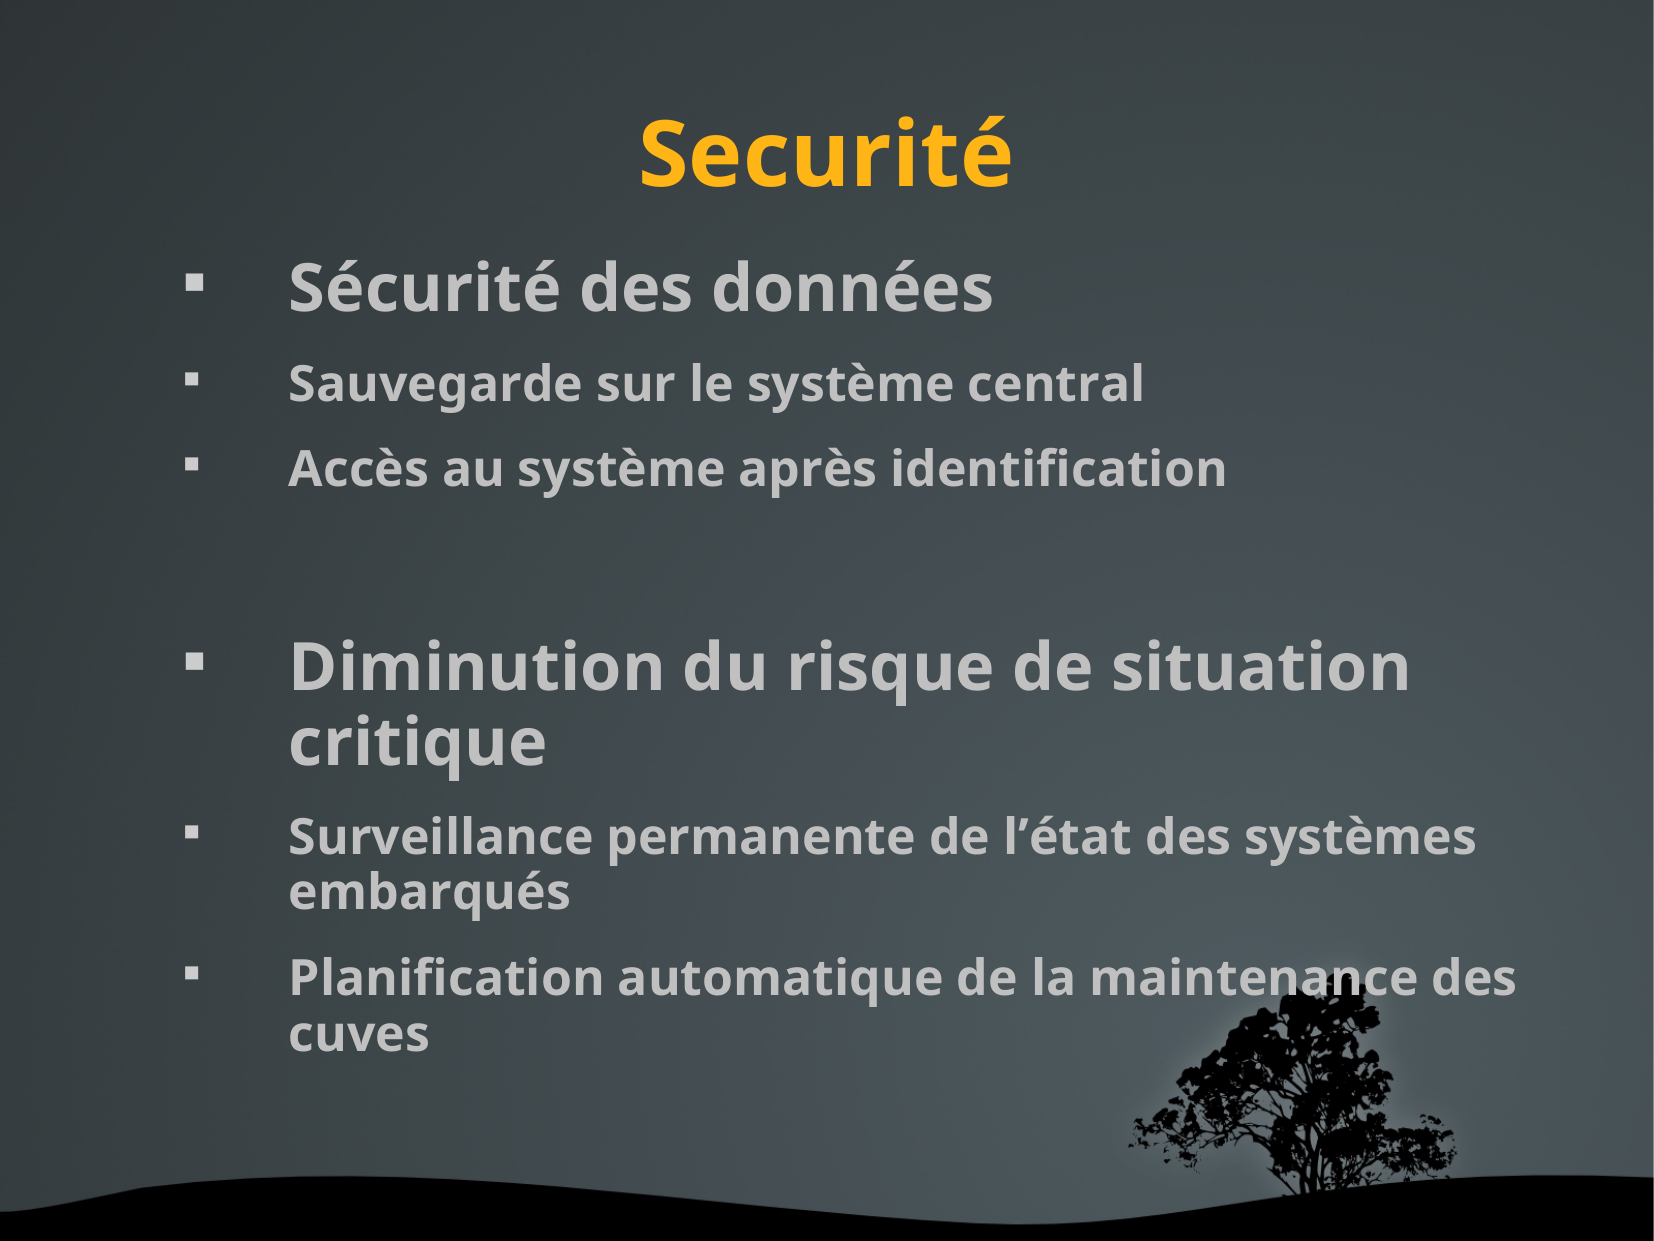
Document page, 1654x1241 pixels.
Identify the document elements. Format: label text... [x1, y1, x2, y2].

title Securité [82, 49, 1571, 257]
text_box Sécurité des données Sauvegarde sur le système central Accès au système après identification Diminution du risque de situation critique Surveillance permanente de l’état des systèmes embarqués Planification automatique de la maintenance des cuves [147, 247, 1542, 1107]
picture [0, 0, 1654, 1241]
